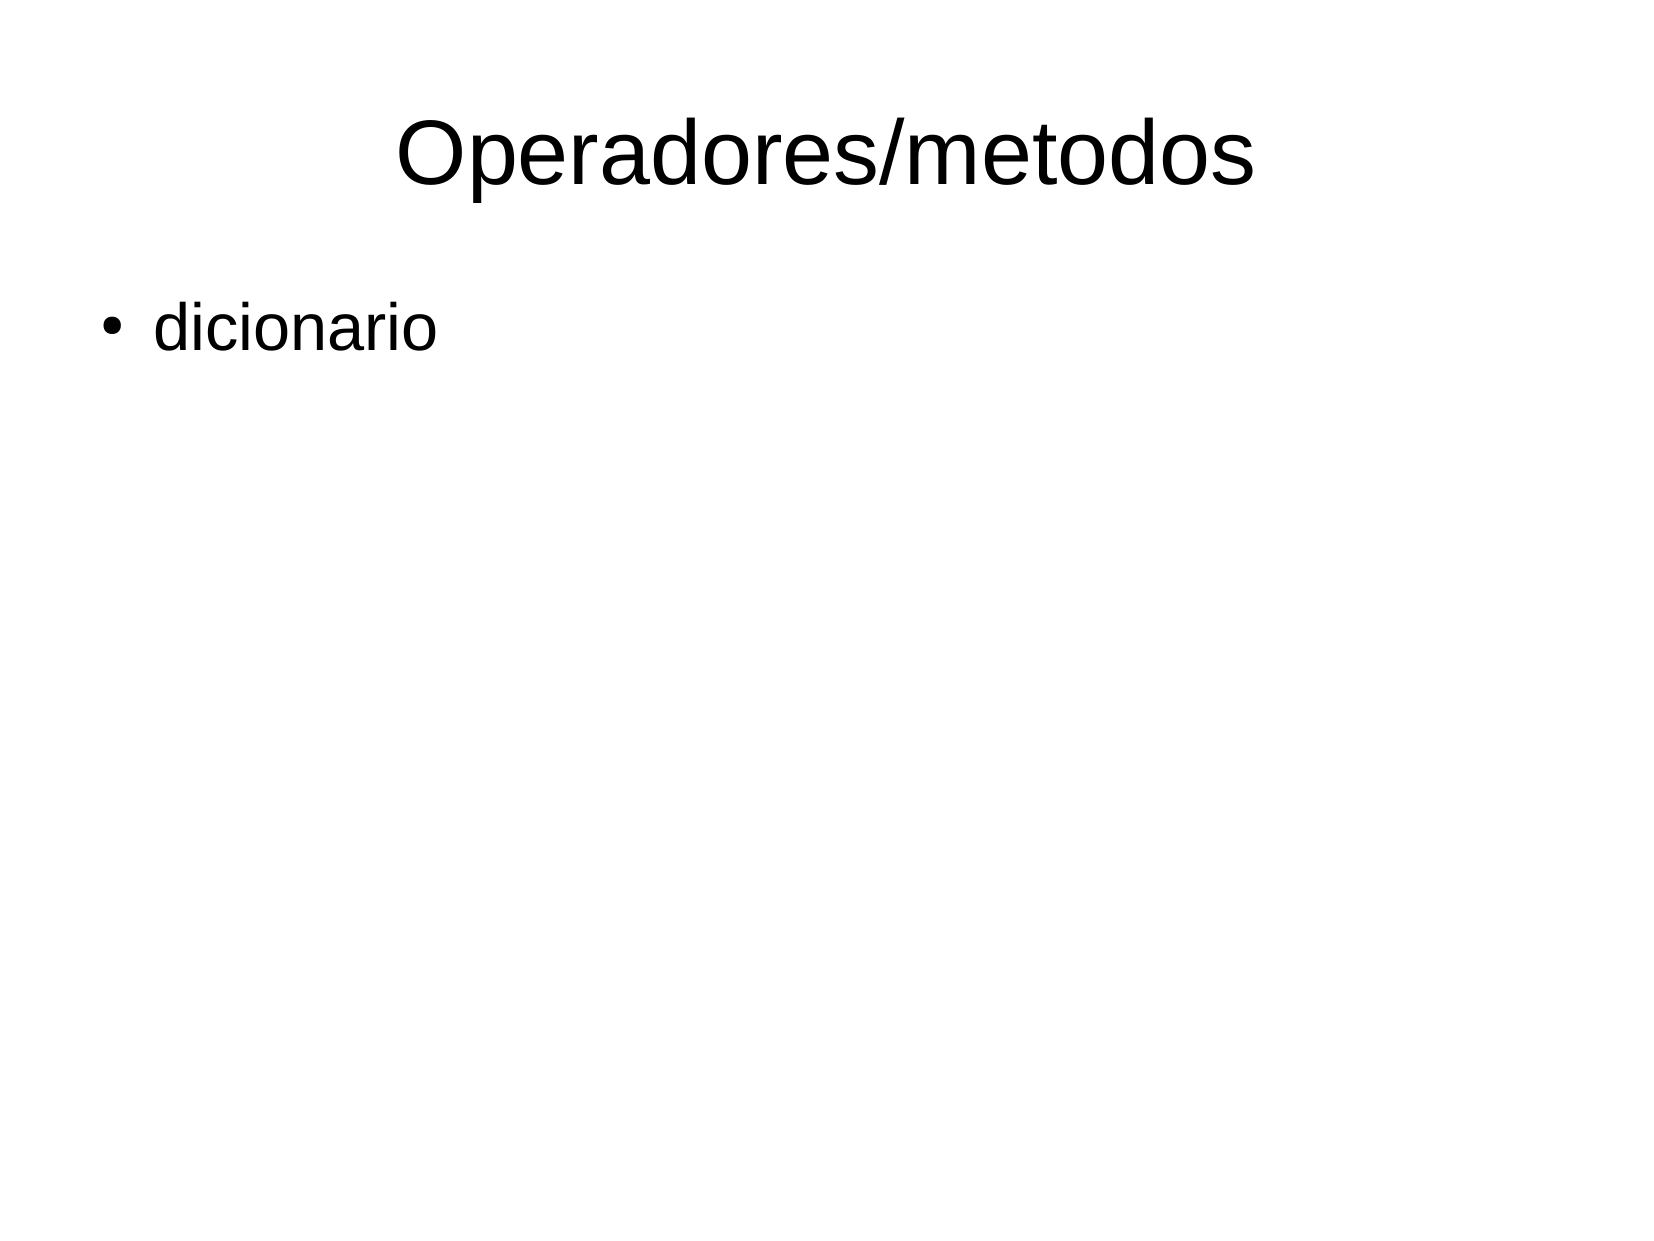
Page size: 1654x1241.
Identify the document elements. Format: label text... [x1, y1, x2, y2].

list dicionario [82, 290, 1571, 1010]
title Operadores/metodos [82, 49, 1571, 257]
